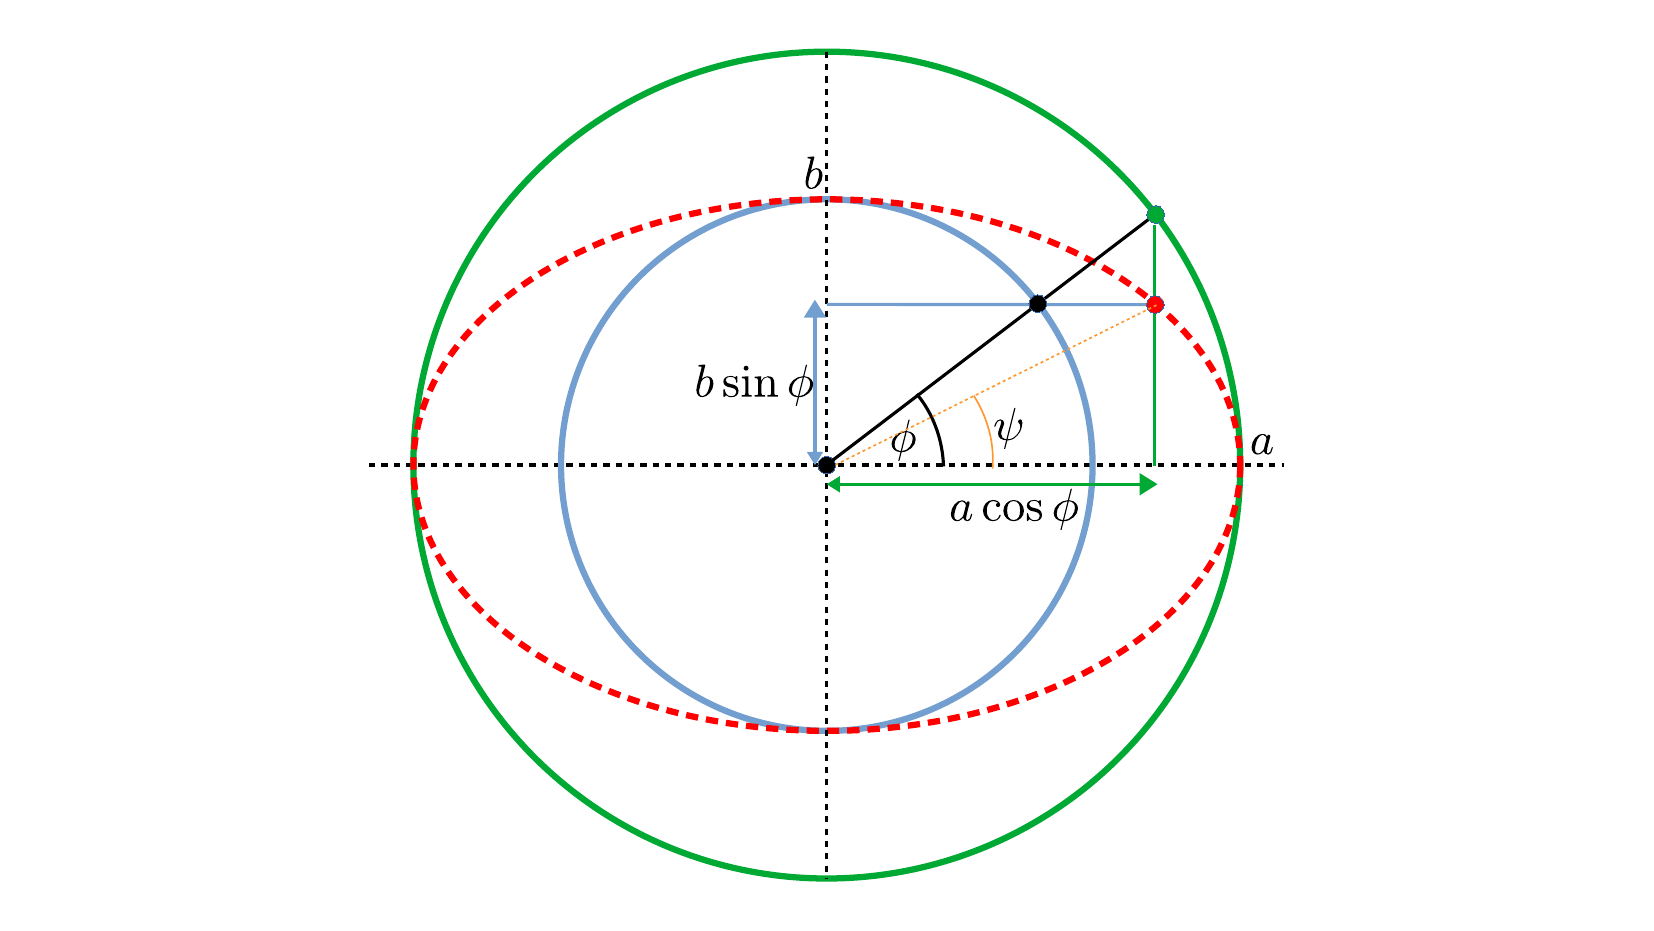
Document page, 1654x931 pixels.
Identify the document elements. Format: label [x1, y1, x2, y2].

text_box [1146, 205, 1165, 224]
picture [694, 364, 815, 406]
text_box [1146, 295, 1165, 314]
text_box [817, 456, 836, 474]
picture [1249, 434, 1275, 455]
picture [992, 407, 1025, 449]
text_box [1028, 294, 1047, 313]
picture [949, 488, 1080, 530]
picture [803, 156, 824, 189]
picture [889, 419, 917, 461]
